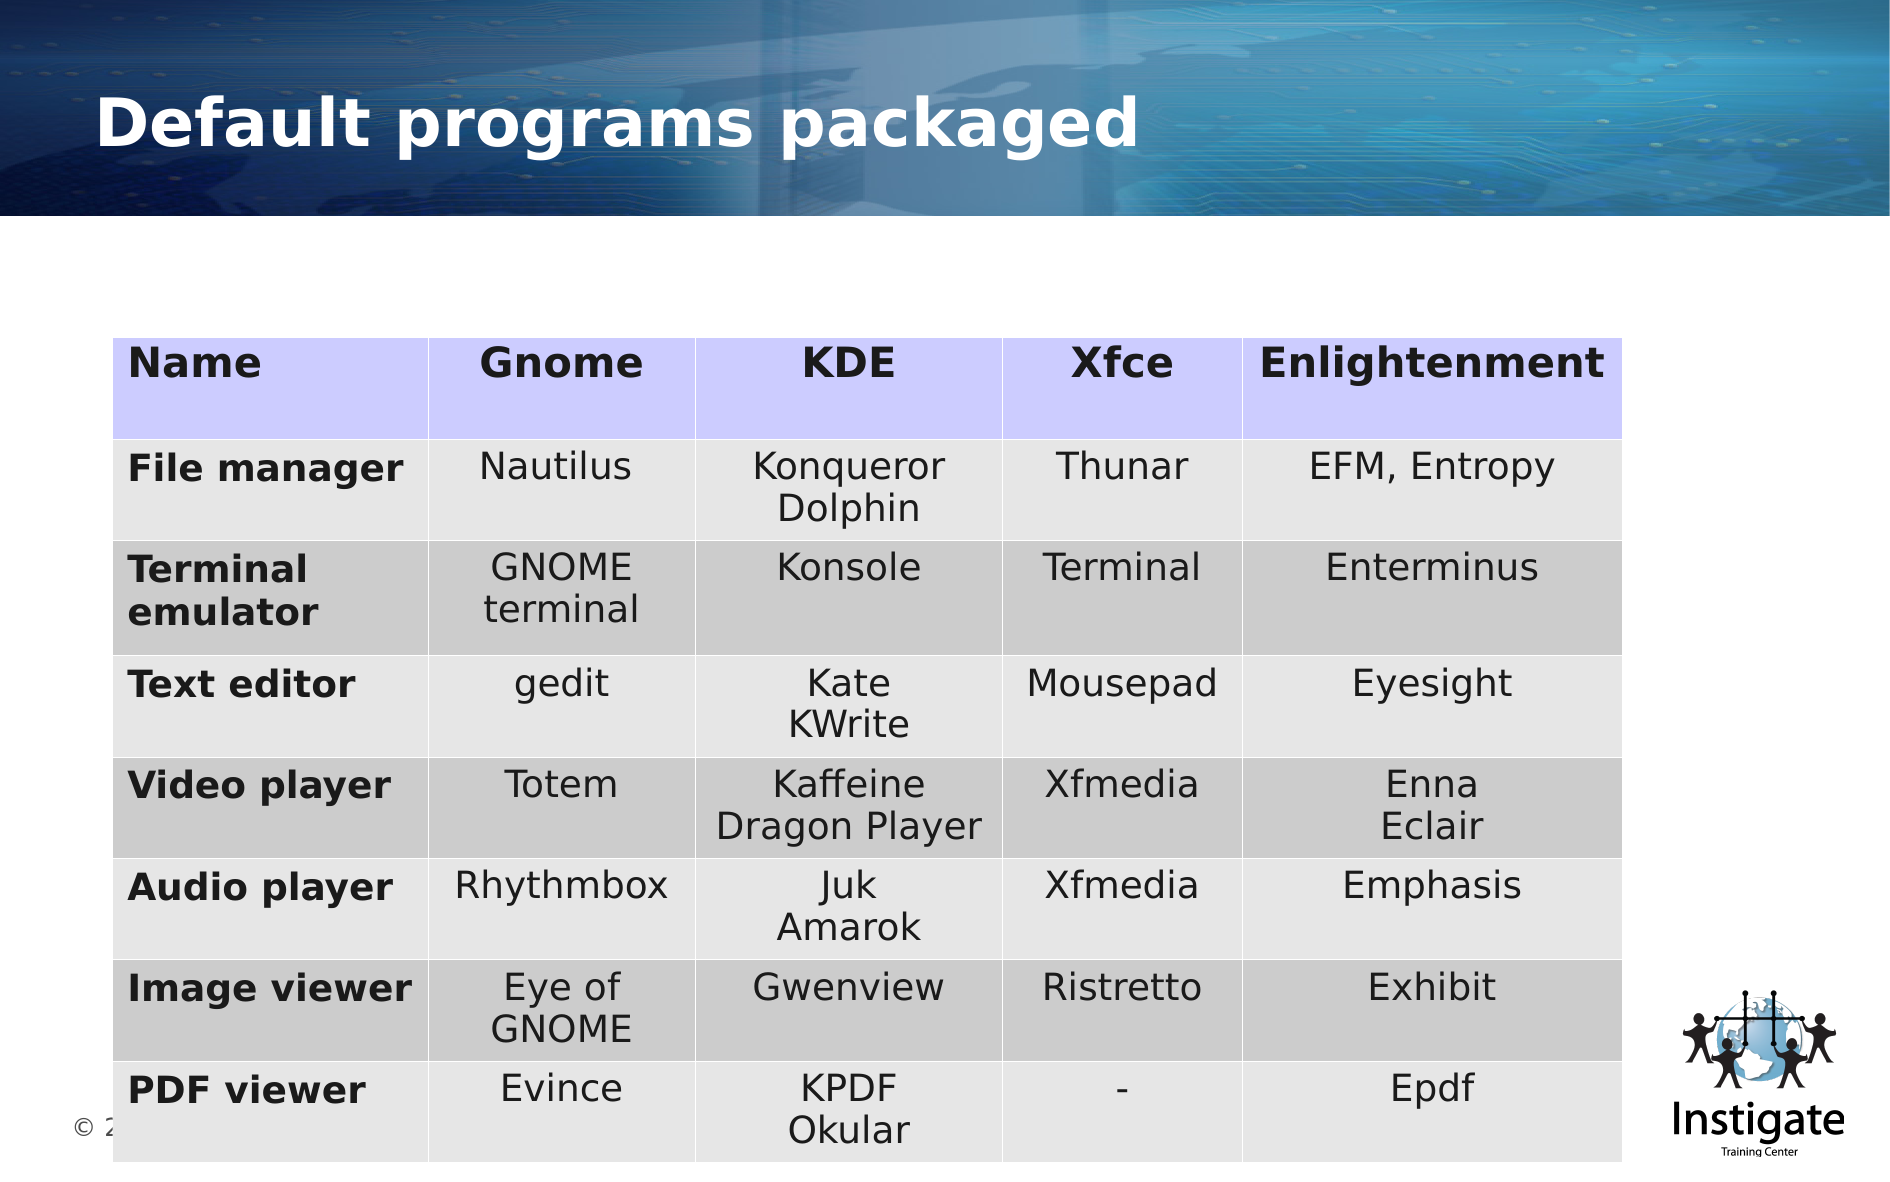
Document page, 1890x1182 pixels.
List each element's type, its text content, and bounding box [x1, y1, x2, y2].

picture [1674, 990, 1844, 1157]
picture [112, 337, 1623, 1163]
title Default programs packaged [94, 54, 1793, 210]
picture [0, 0, 1890, 216]
